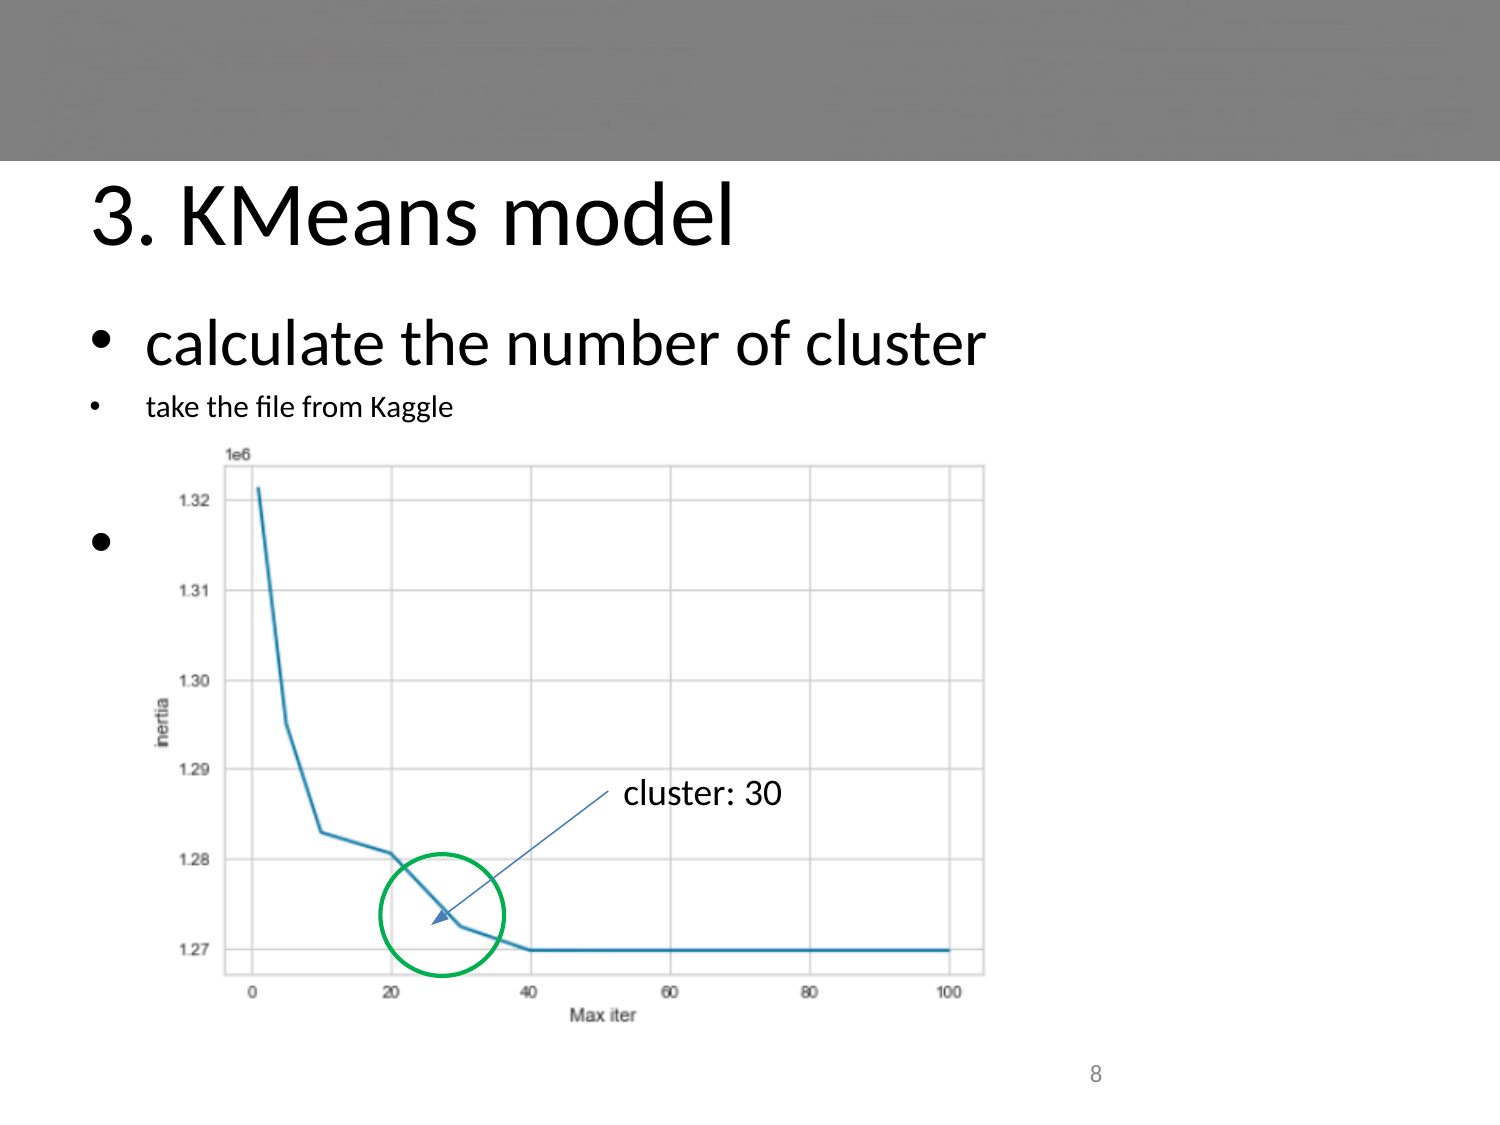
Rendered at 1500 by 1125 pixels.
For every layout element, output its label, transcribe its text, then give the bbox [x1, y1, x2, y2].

picture [135, 432, 1029, 1031]
text_box [1074, 1042, 1426, 1103]
text_box cluster: 30 [608, 760, 821, 822]
title 3. KMeans model [74, 161, 1425, 290]
picture [0, 0, 1500, 161]
list calculate the number of cluster take the file from Kaggle [74, 290, 1425, 1034]
